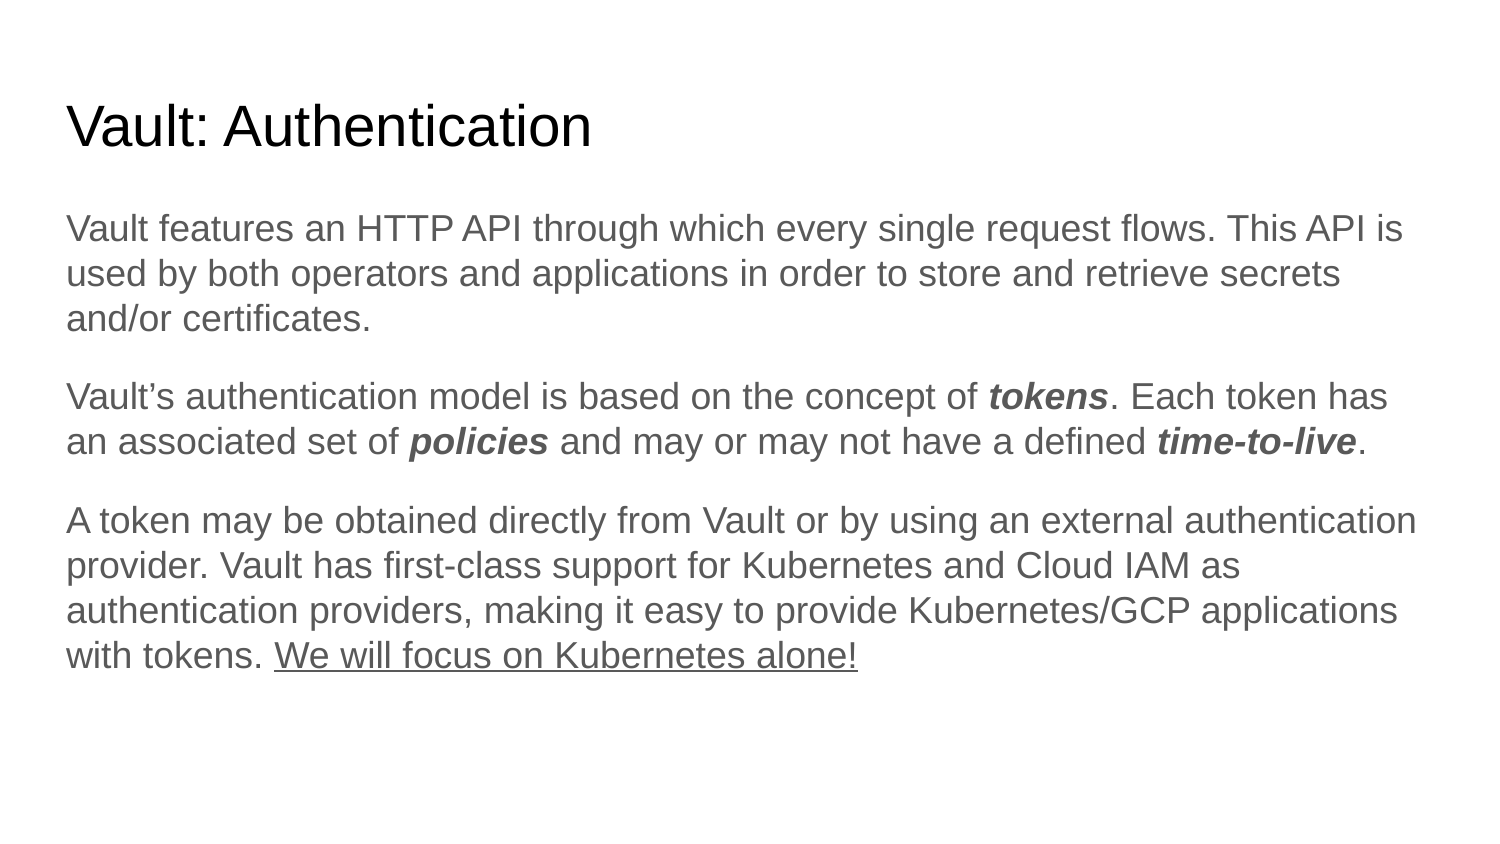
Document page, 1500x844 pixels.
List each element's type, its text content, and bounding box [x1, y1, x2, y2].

list Vault features an HTTP API through which every single request flows. This API is used by both operators and applications in order to store and retrieve secrets and/or certificates. Vault’s authentication model is based on the concept of tokens. Each token has an associated set of policies and may or may not have a defined time-to-live. A token may be obtained directly from Vault or by using an external authentication provider. Vault has first-class support for Kubernetes and Cloud IAM as authentication providers, making it easy to provide Kubernetes/GCP applications with tokens. We will focus on Kubernetes alone! [51, 189, 1449, 750]
title Vault: Authentication [51, 72, 1449, 167]
